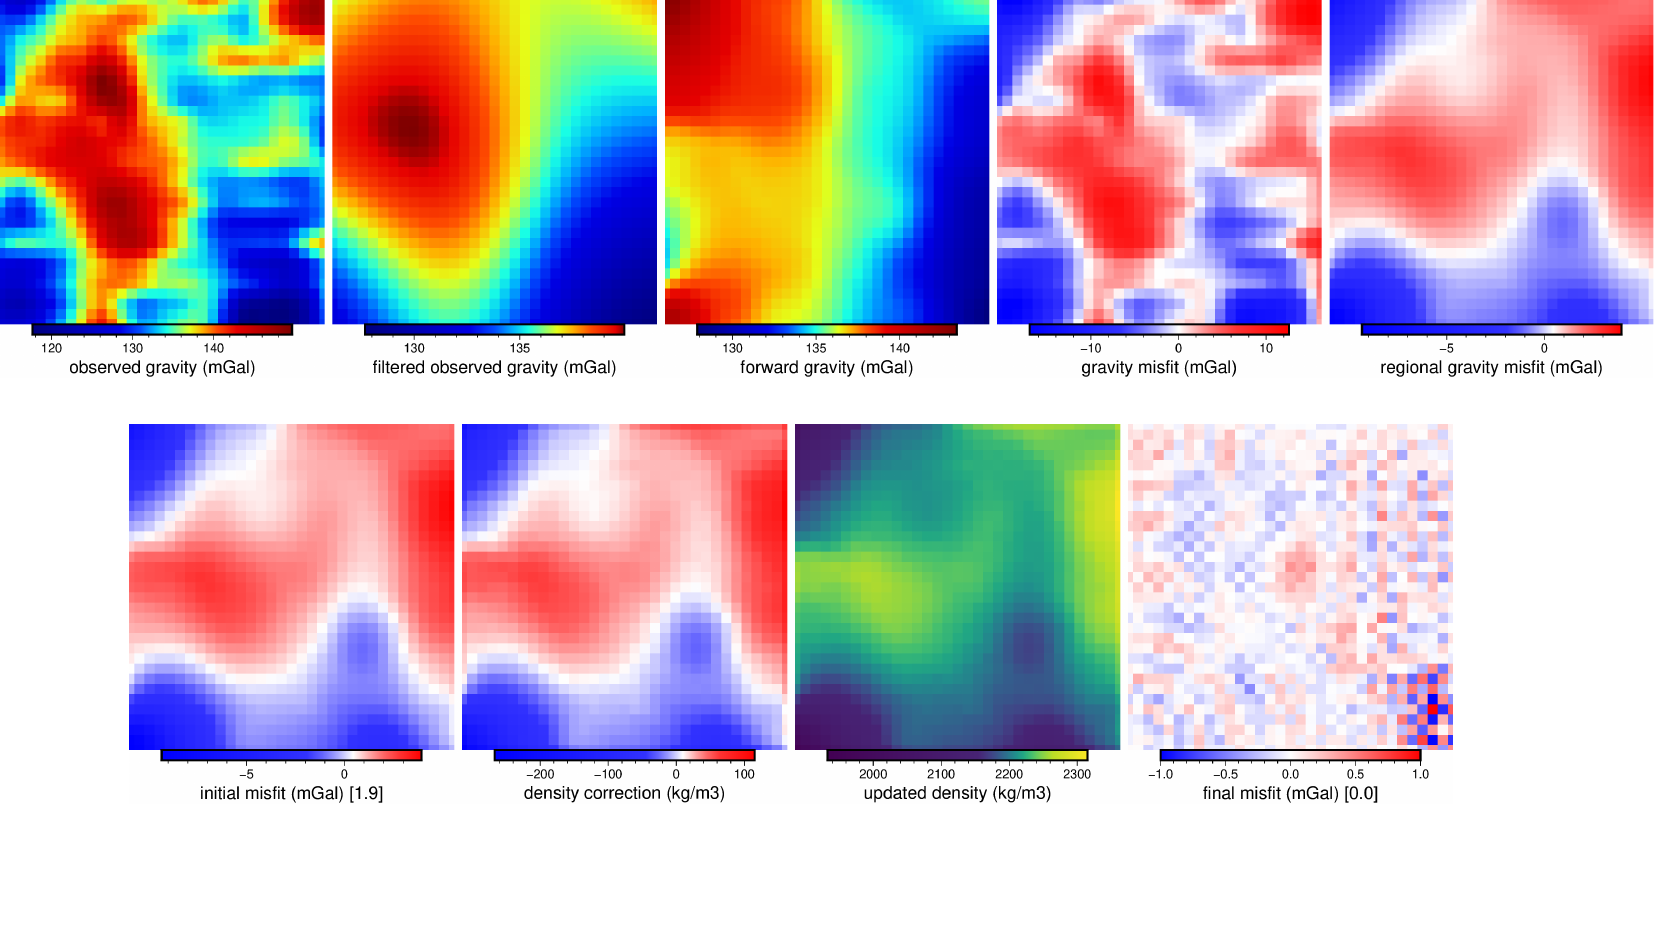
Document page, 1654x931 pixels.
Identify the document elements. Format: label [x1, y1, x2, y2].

picture [129, 424, 1453, 804]
picture [0, 0, 1654, 378]
